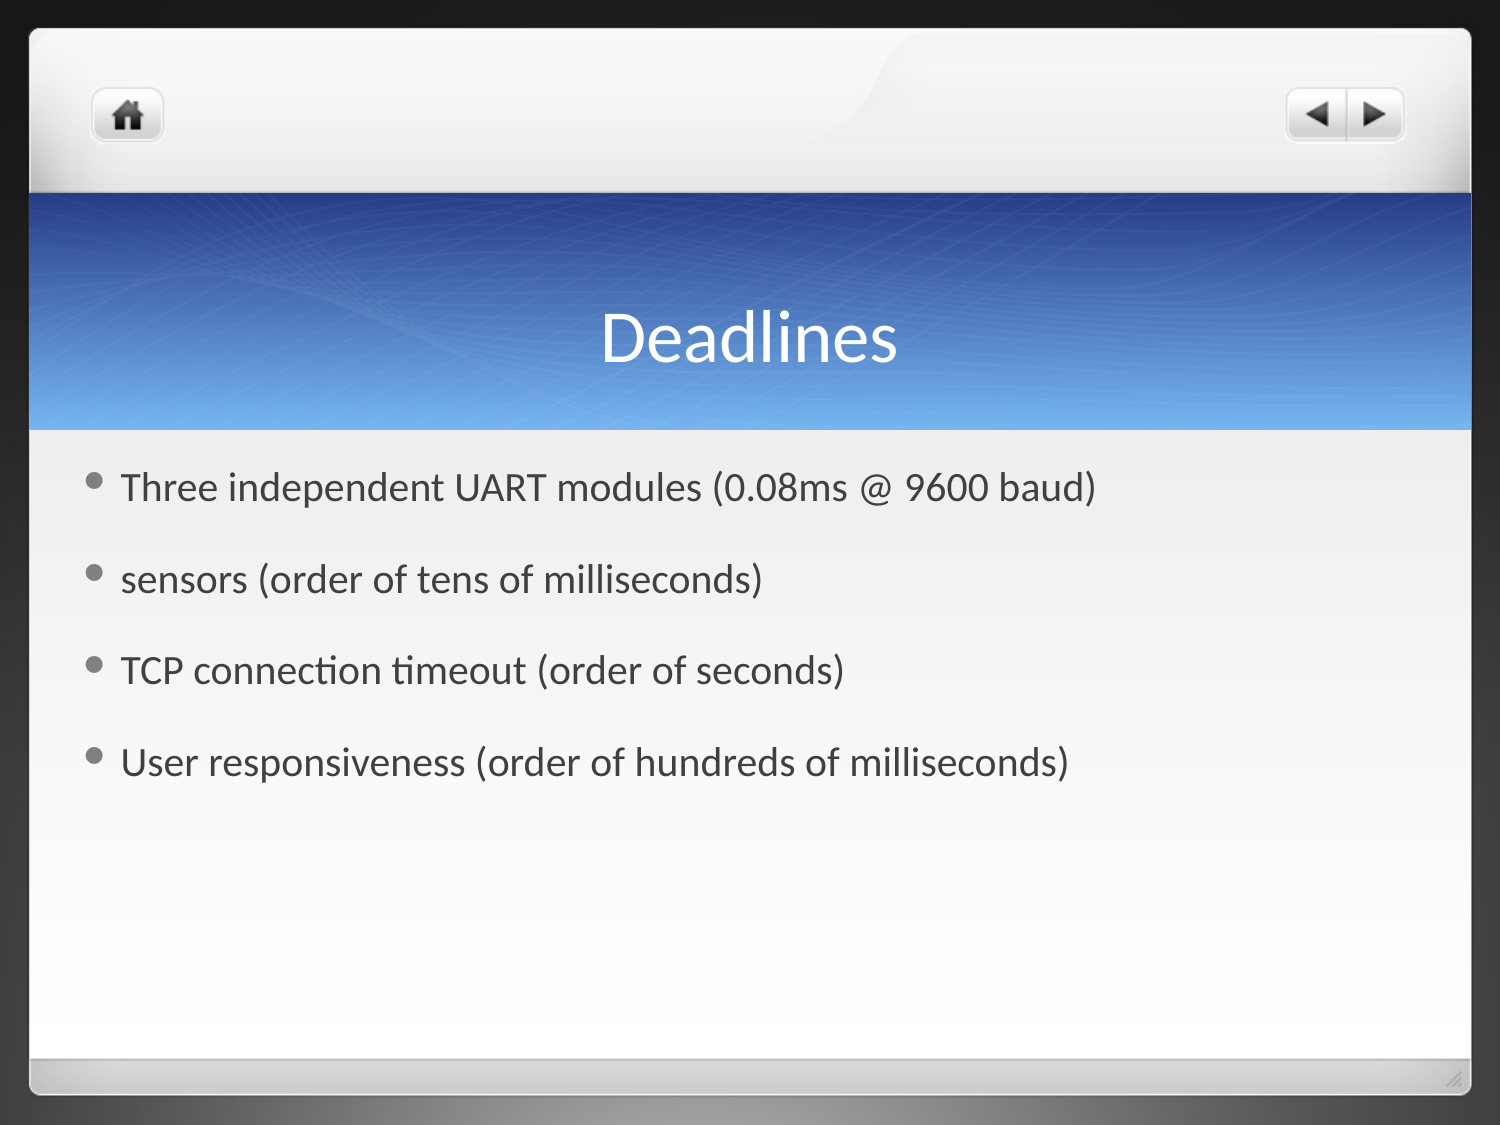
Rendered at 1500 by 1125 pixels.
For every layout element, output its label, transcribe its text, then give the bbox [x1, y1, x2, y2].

list Three independent UART modules (0.08ms @ 9600 baud) sensors (order of tens of milliseconds) TCP connection timeout (order of seconds) User responsiveness (order of hundreds of milliseconds) [68, 452, 1432, 1025]
title Deadlines [68, 238, 1432, 427]
picture [0, 0, 1500, 1125]
